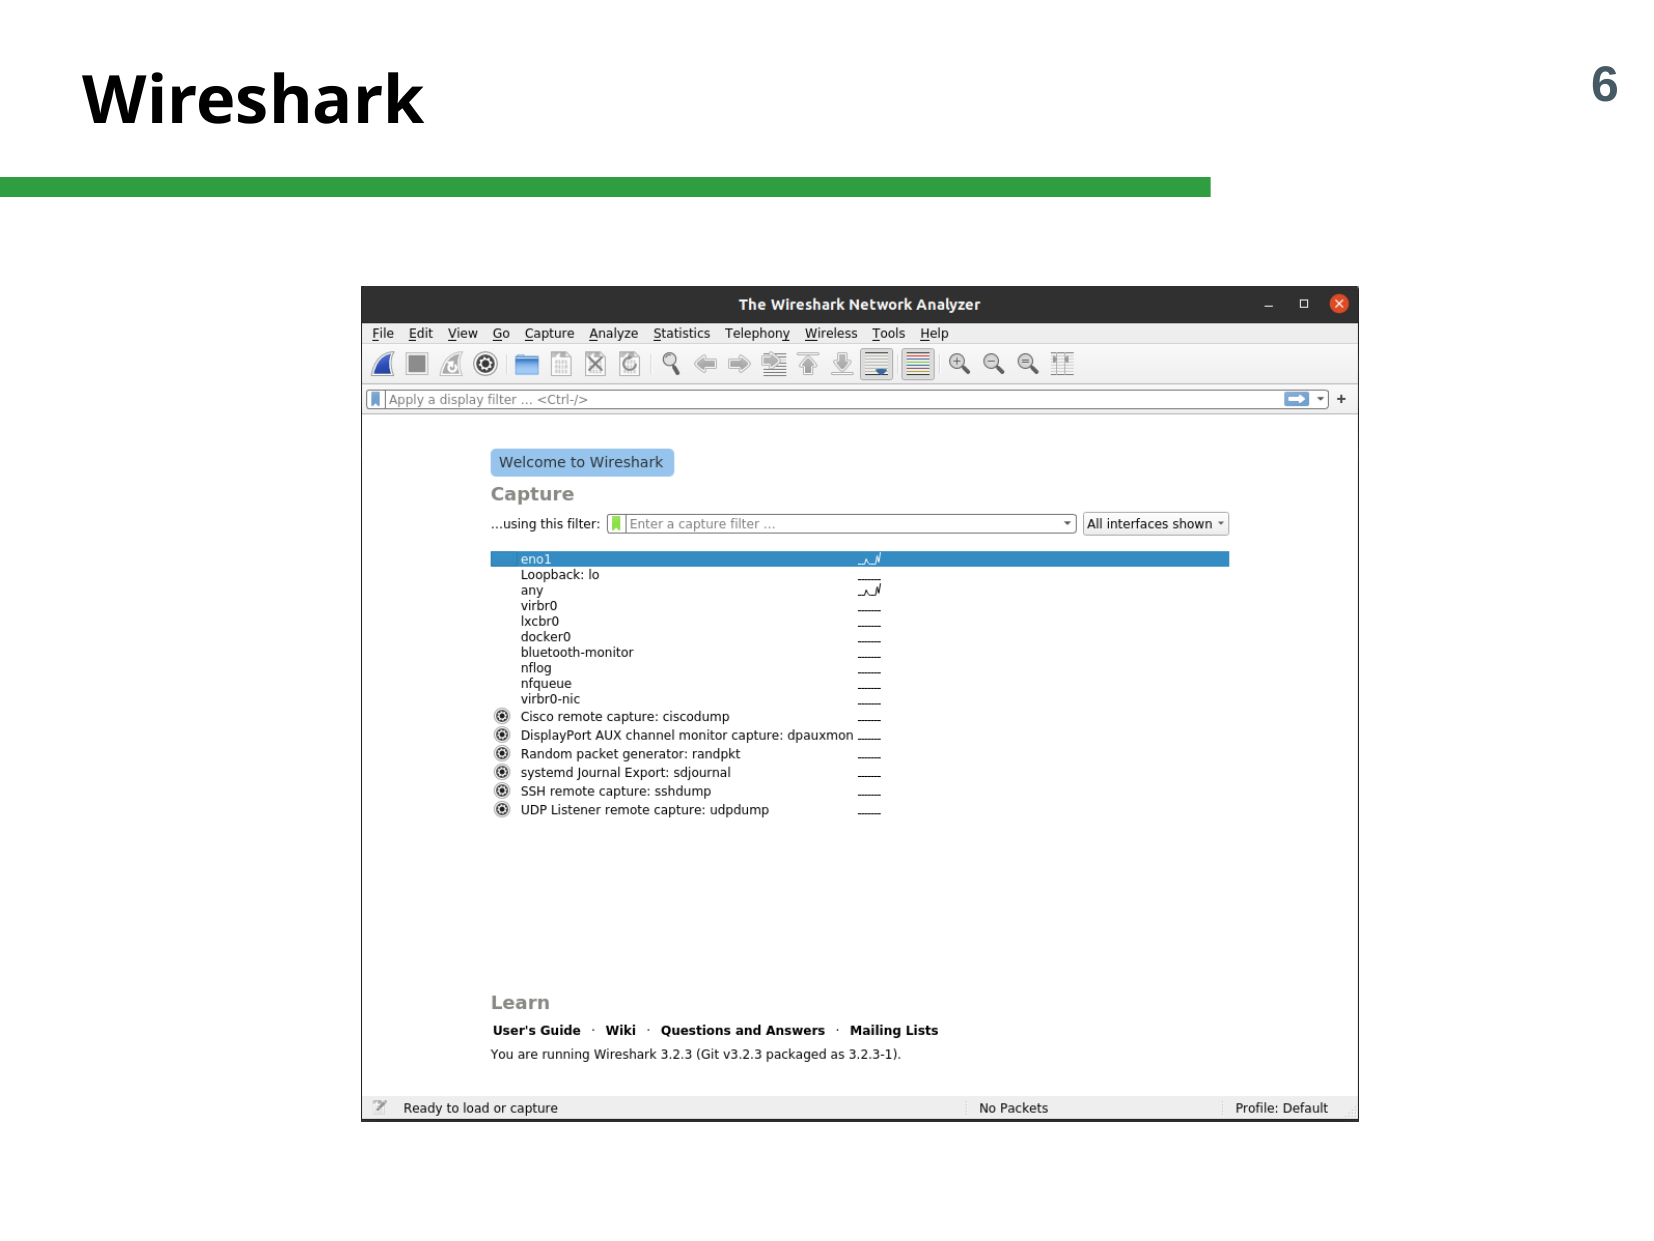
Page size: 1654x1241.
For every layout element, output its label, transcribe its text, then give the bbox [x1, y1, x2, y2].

picture [361, 286, 1359, 1123]
title Wireshark [82, 0, 1152, 202]
